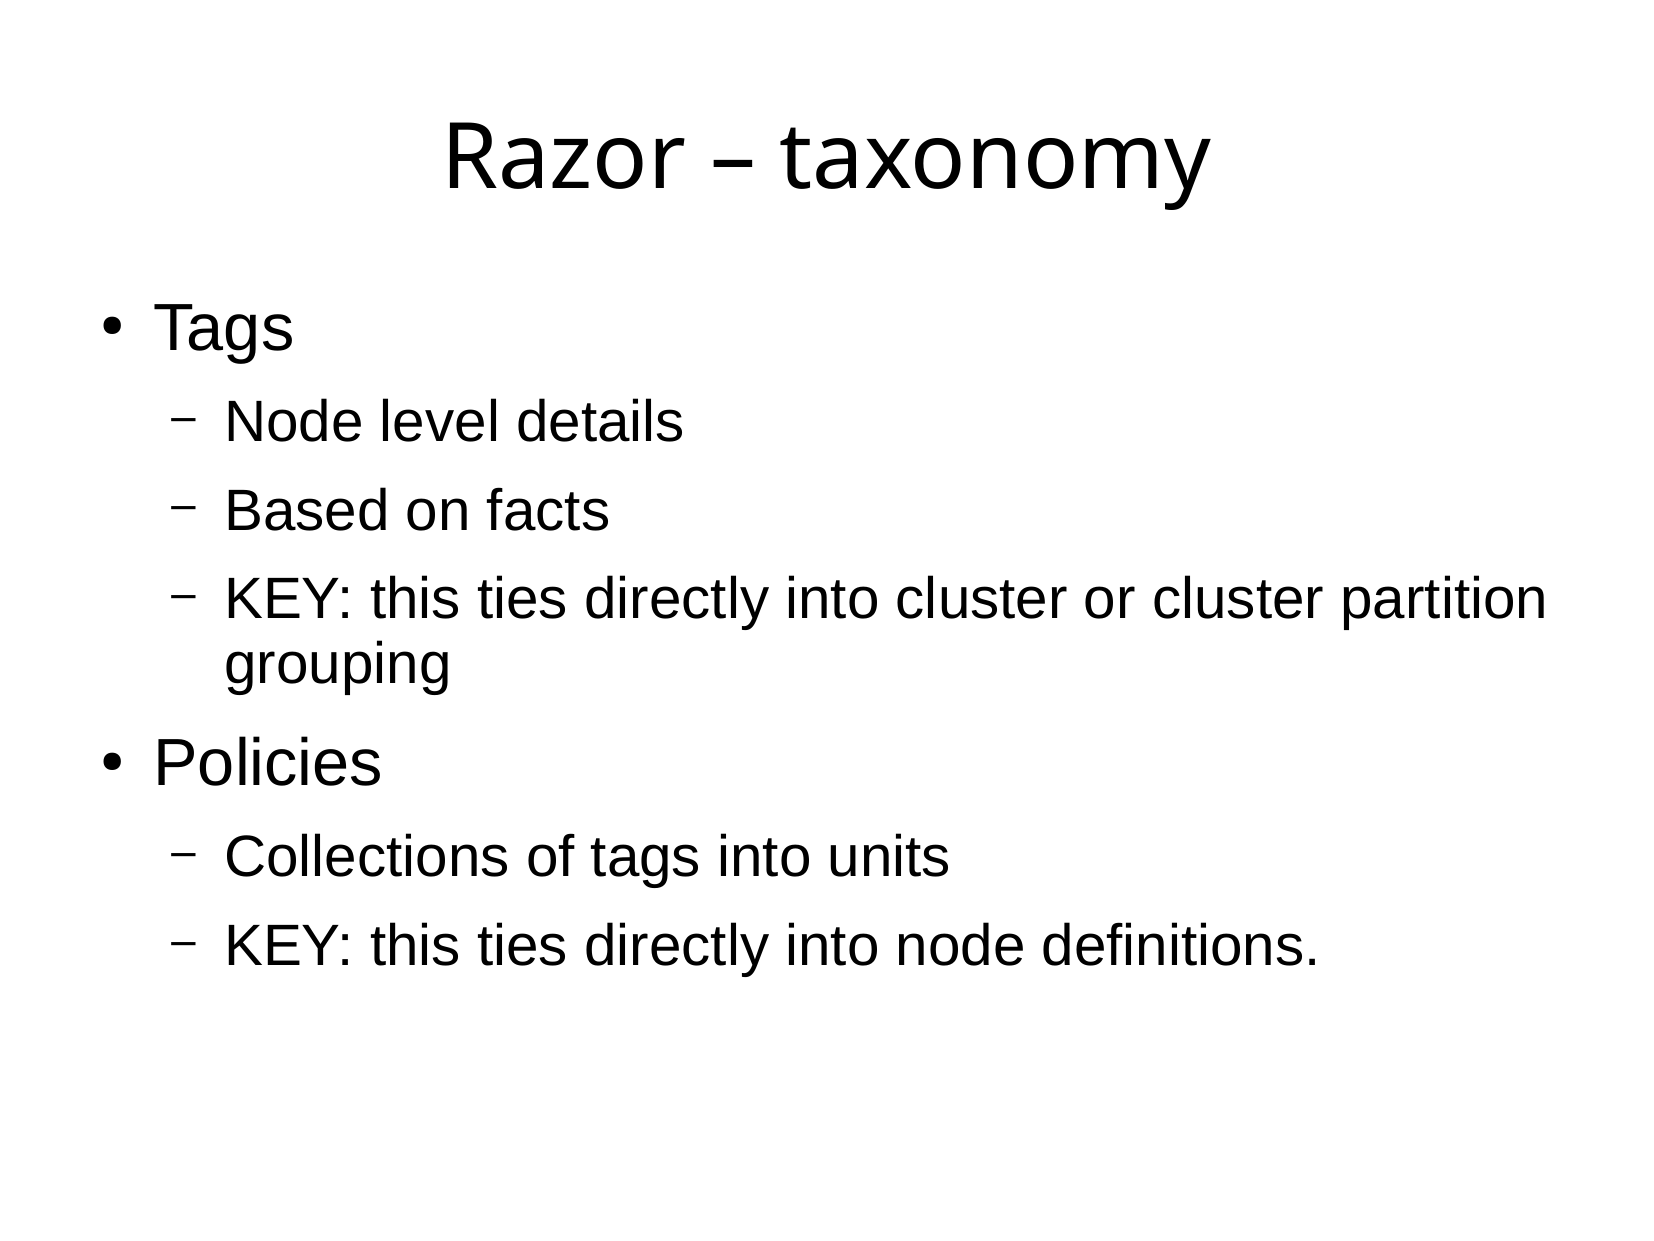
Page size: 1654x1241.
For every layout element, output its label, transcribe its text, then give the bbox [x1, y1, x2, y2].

list Tags Node level details Based on facts KEY: this ties directly into cluster or cluster partition grouping Policies Collections of tags into units KEY: this ties directly into node definitions. [82, 290, 1571, 1010]
title Razor – taxonomy [82, 49, 1571, 257]
